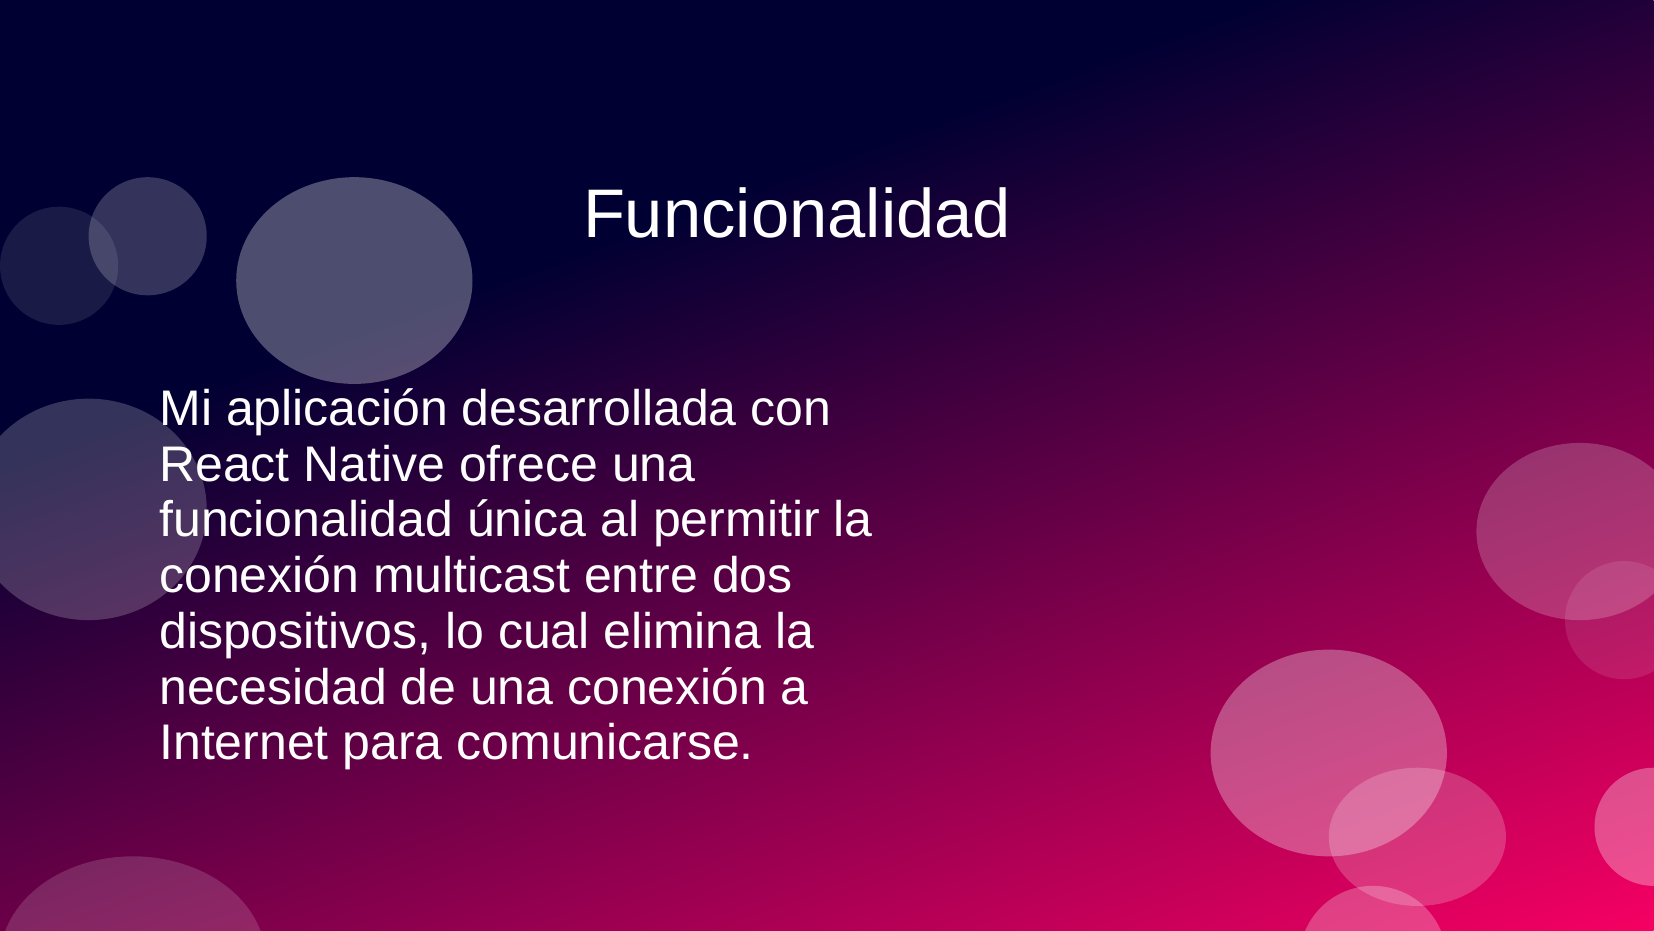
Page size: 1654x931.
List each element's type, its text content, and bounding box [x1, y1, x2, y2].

list Mi aplicación desarrollada con React Native ofrece una funcionalidad única al permitir la conexión multicast entre dos dispositivos, lo cual elimina la necesidad de una conexión a Internet para comunicarse. [88, 380, 886, 838]
title Funcionalidad [59, 132, 1536, 296]
